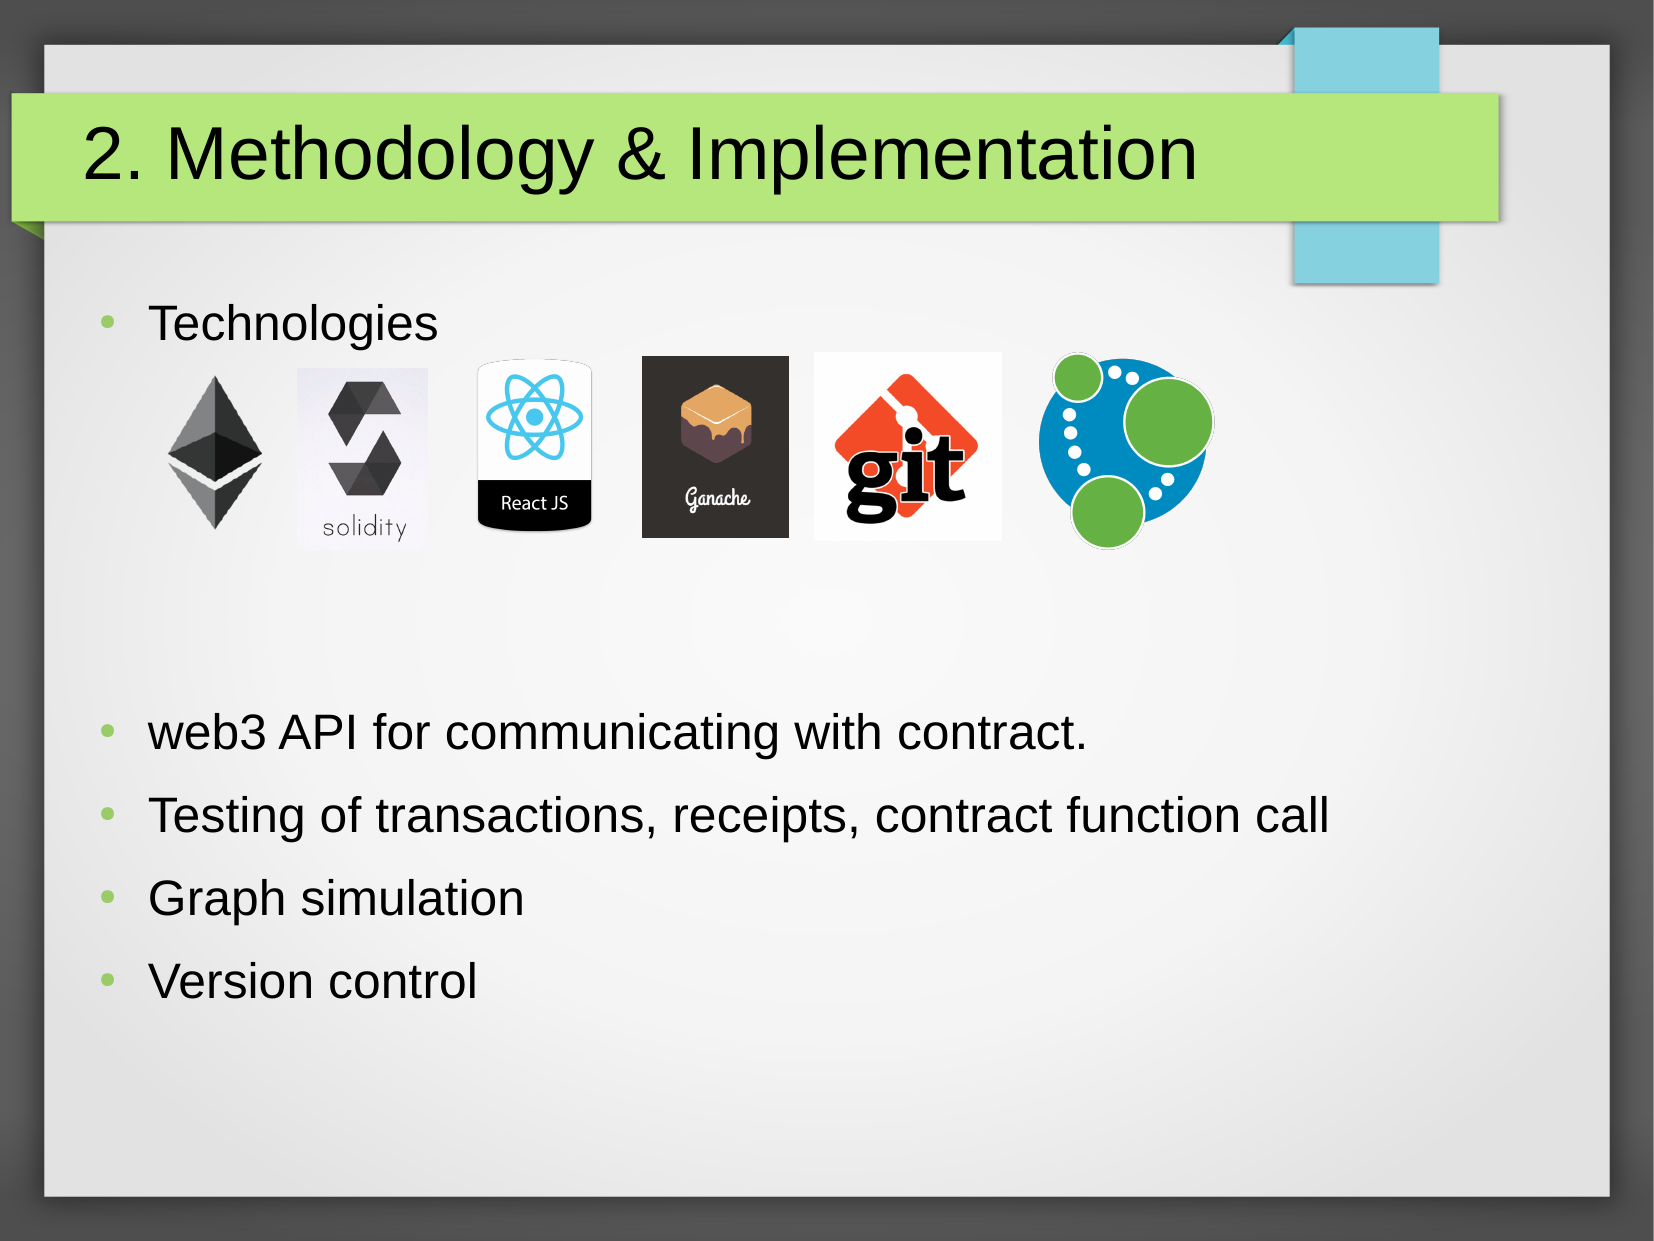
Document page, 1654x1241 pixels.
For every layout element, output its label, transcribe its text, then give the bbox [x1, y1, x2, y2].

list Technologies web3 API for communicating with contract. Testing of transactions, receipts, contract function call Graph simulation Version control [82, 295, 1571, 1015]
title 2. Methodology & Implementation [82, 51, 1481, 256]
picture [0, 0, 1654, 1241]
